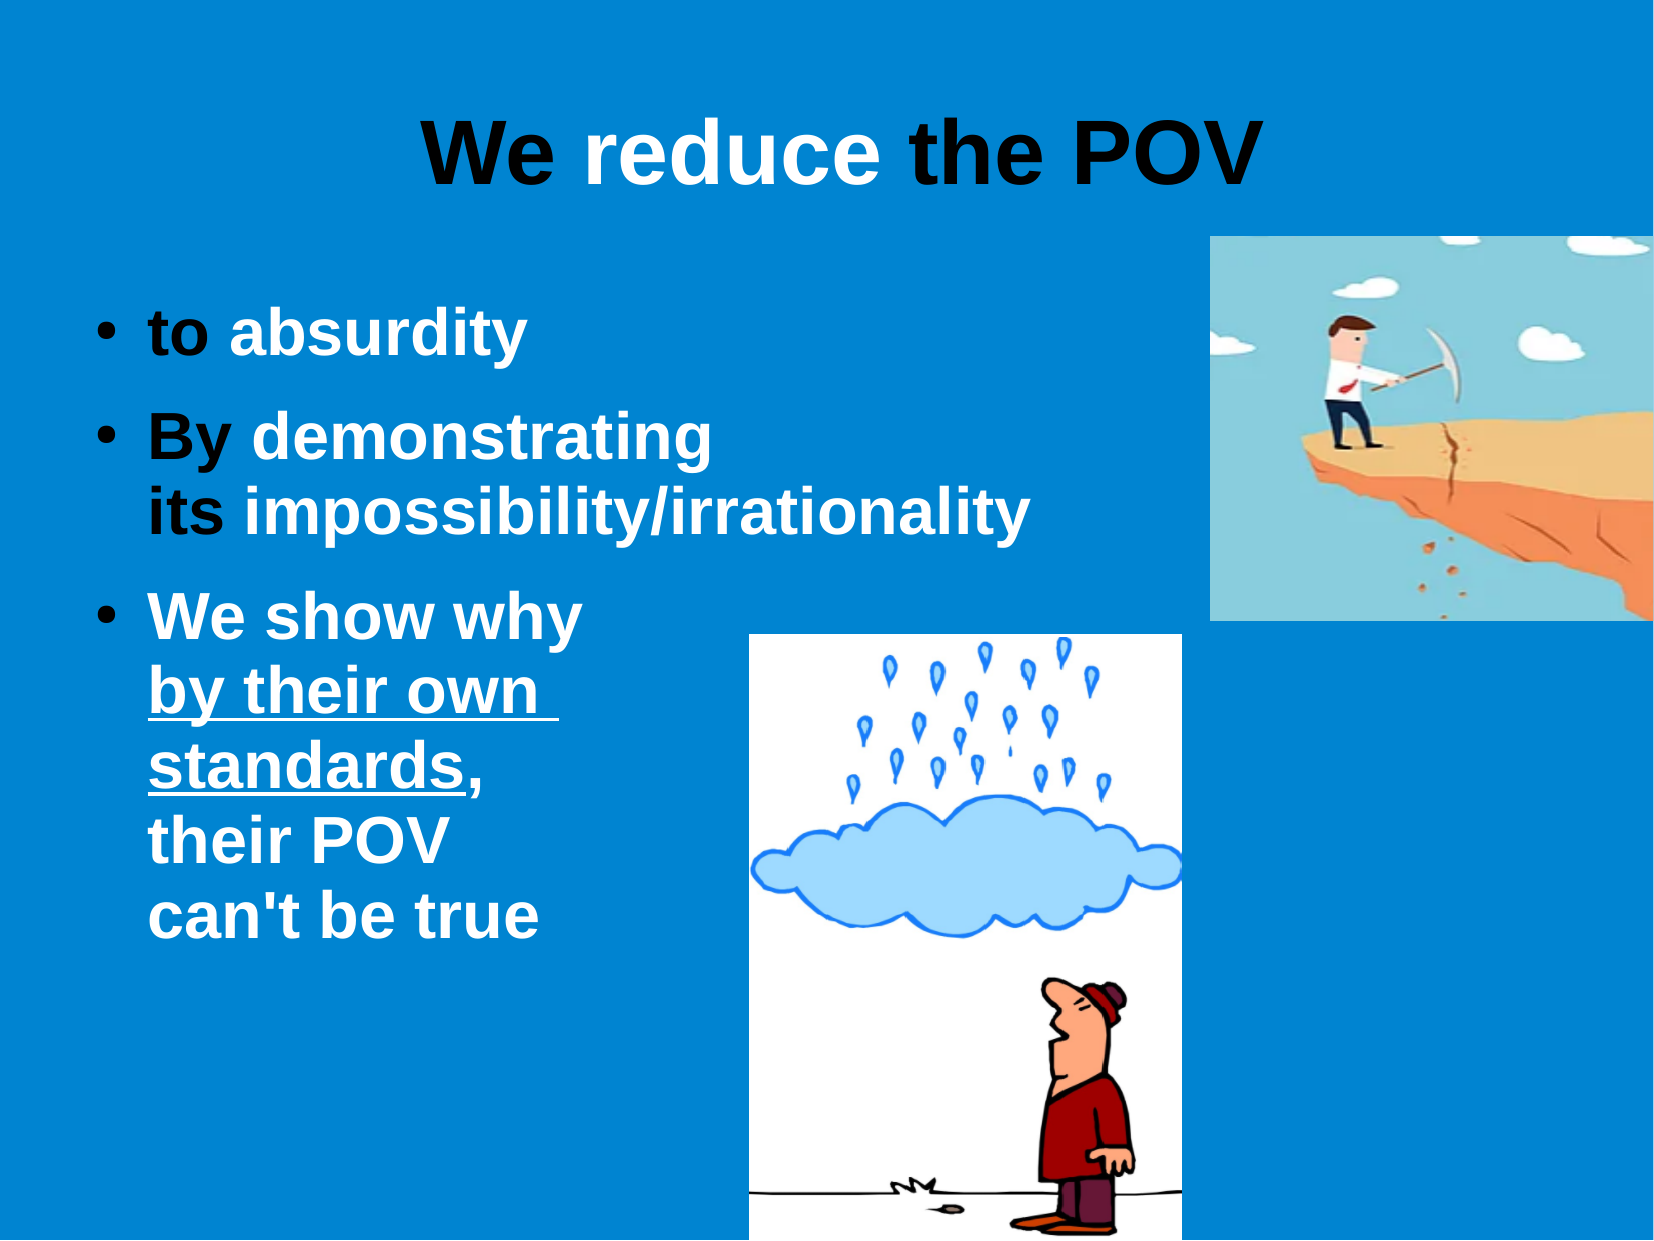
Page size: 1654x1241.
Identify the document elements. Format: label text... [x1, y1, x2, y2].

picture [1210, 236, 1654, 621]
title We reduce the POV [82, 49, 1571, 257]
list to absurdity By demonstrating its impossibility/irrationality We show why by their own standards, their POV can't be true [76, 295, 1565, 1114]
picture [749, 634, 1182, 1241]
